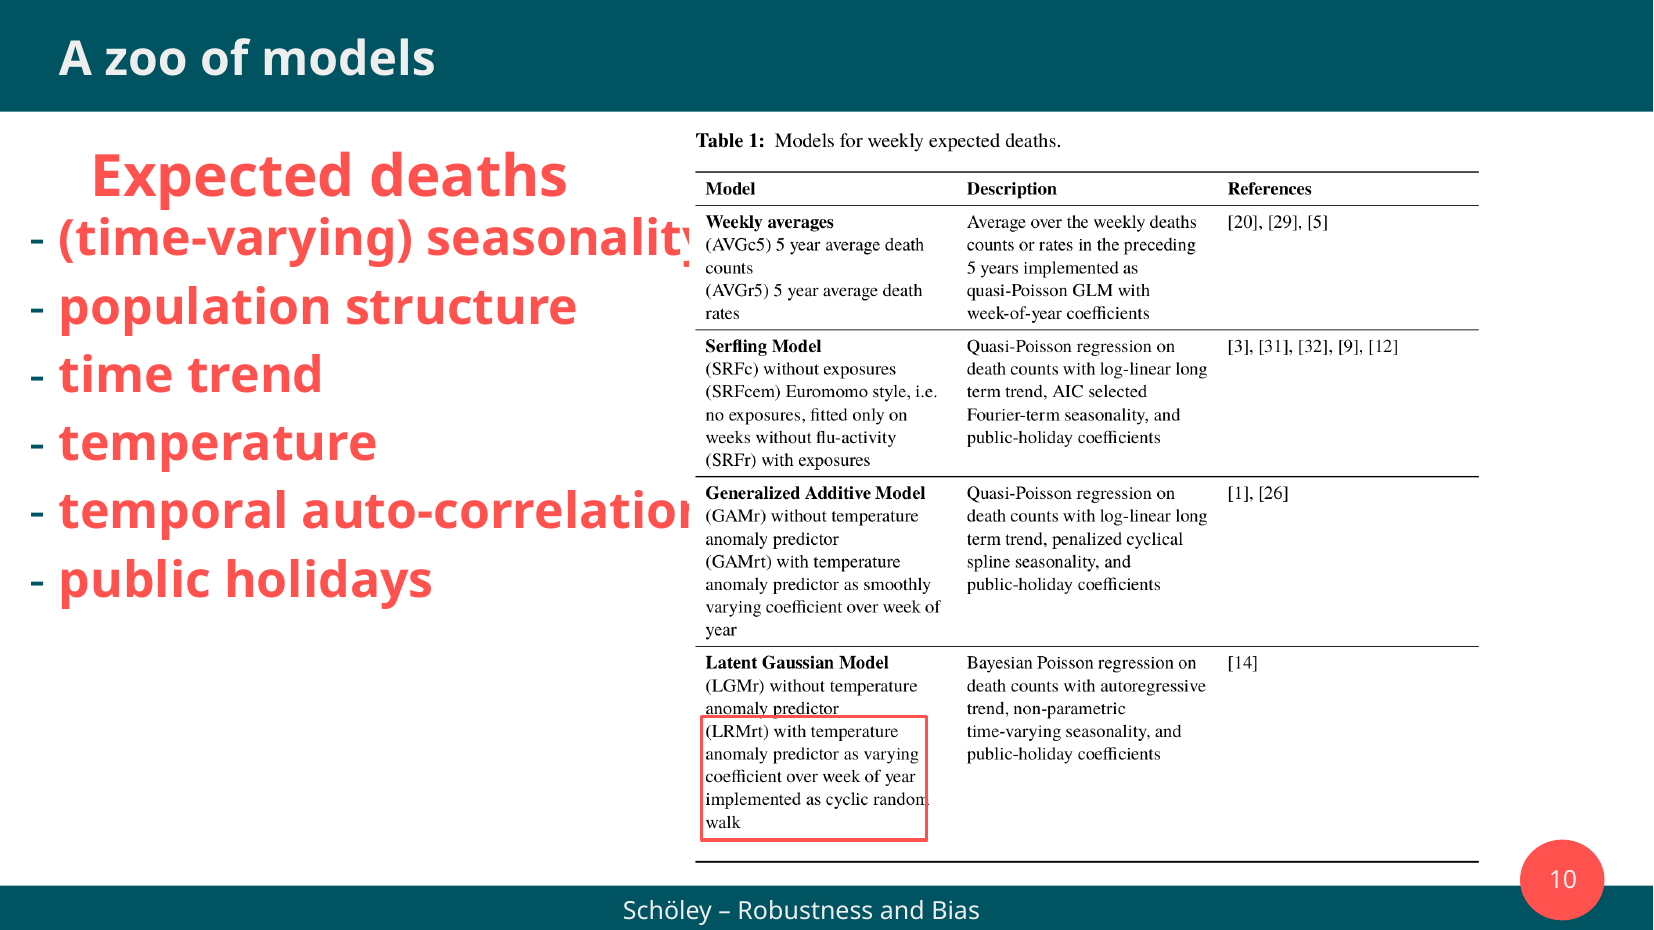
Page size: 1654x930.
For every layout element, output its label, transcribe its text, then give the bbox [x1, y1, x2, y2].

picture [689, 127, 1485, 869]
text_box Expected deaths [75, 126, 682, 194]
title A zoo of models [58, 0, 1594, 117]
text_box - (time-varying) seasonality - population structure - time trend - temperature - temporal auto-correlation - public holidays [15, 194, 689, 699]
